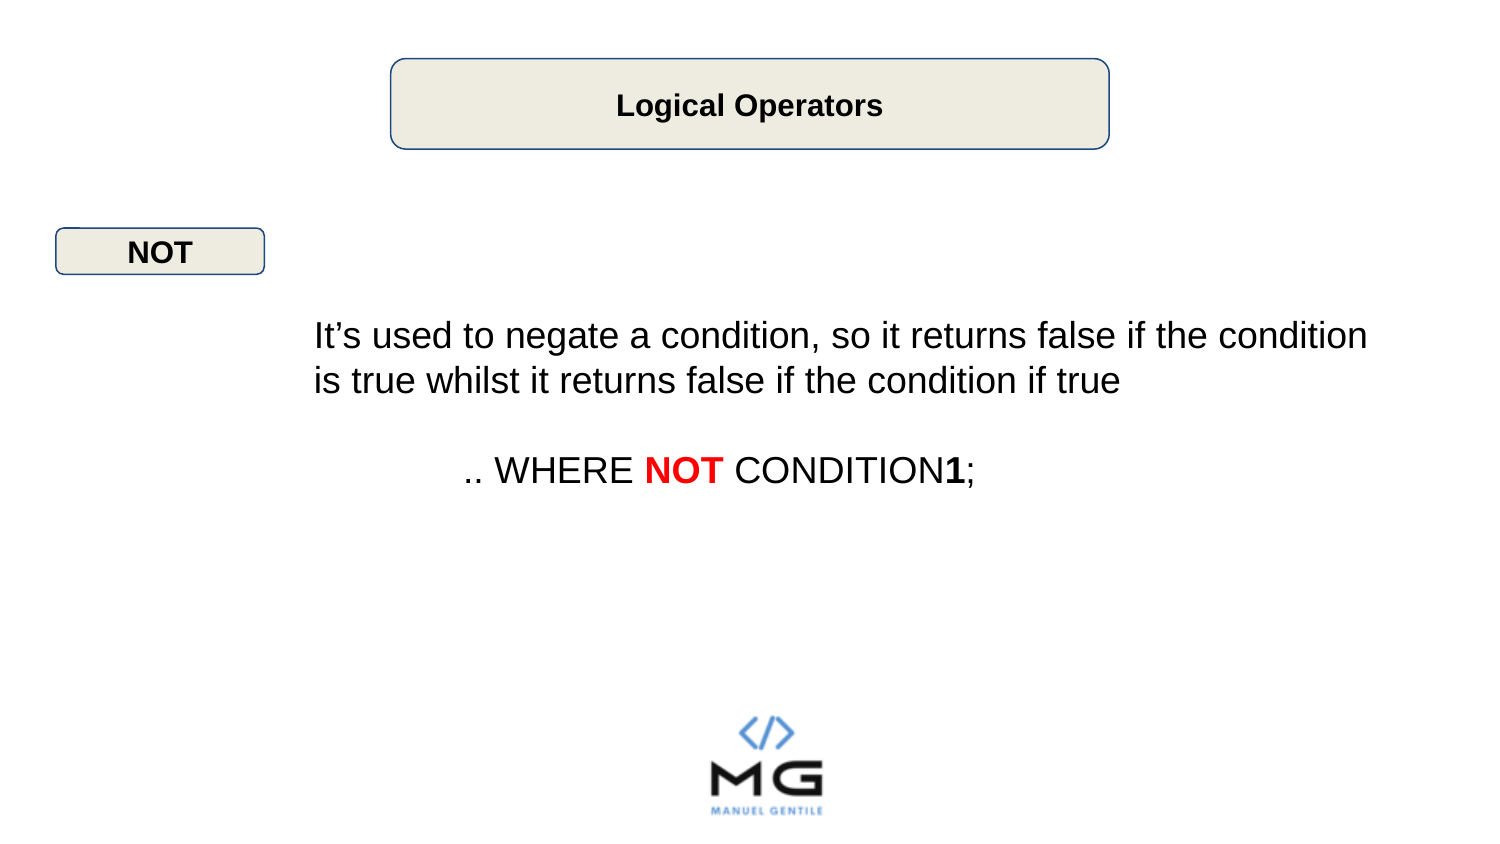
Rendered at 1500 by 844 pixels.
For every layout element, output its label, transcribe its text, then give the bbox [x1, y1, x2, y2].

picture [688, 687, 846, 844]
text_box .. WHERE NOT CONDITION1; [448, 430, 1052, 501]
text_box Logical Operators [390, 58, 1110, 150]
text_box It’s used to negate a condition, so it returns false if the condition is true whilst it returns false if the condition if true [298, 296, 1388, 366]
text_box NOT [55, 228, 265, 275]
